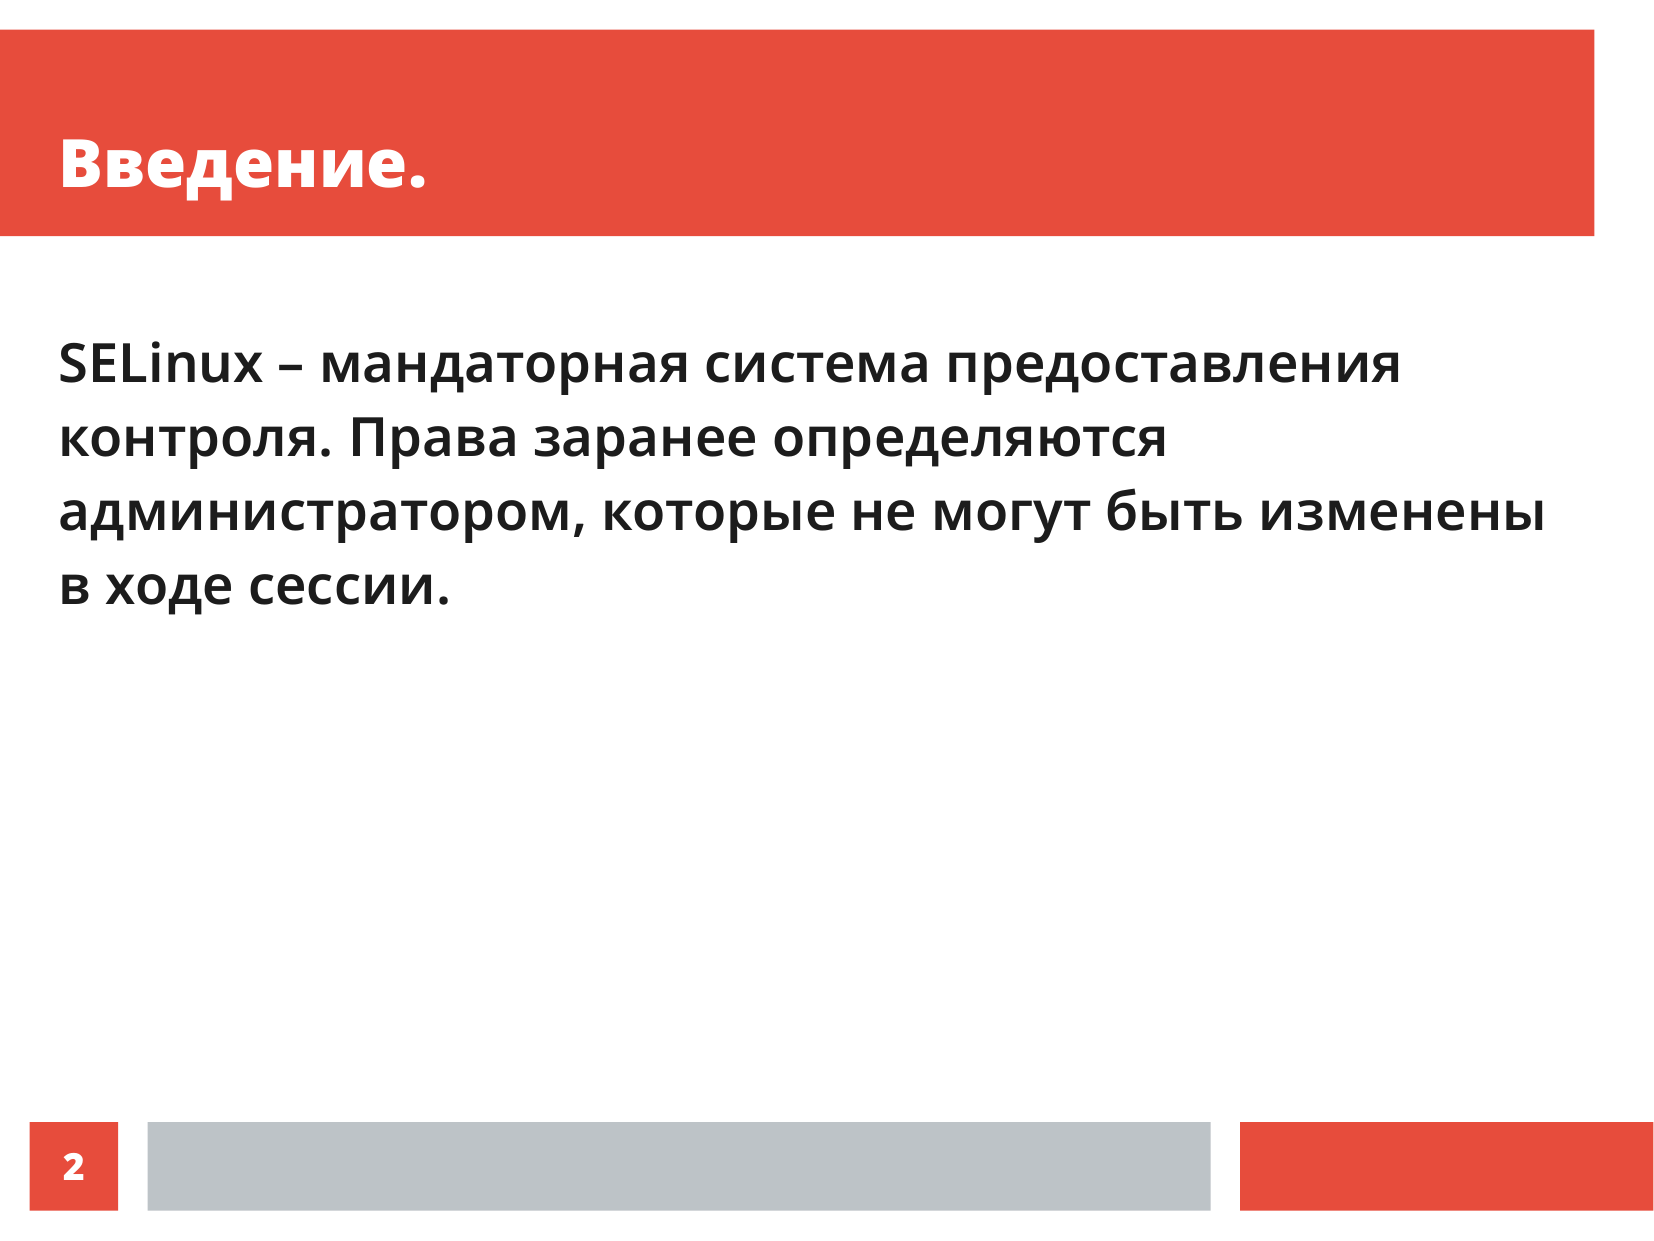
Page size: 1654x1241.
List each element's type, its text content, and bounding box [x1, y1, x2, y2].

list SELinux – мандаторная система предоставления контроля. Права заранее определяются администратором, которые не могут быть изменены в ходе сессии. [59, 324, 1565, 1093]
title Введение. [59, 59, 1595, 207]
